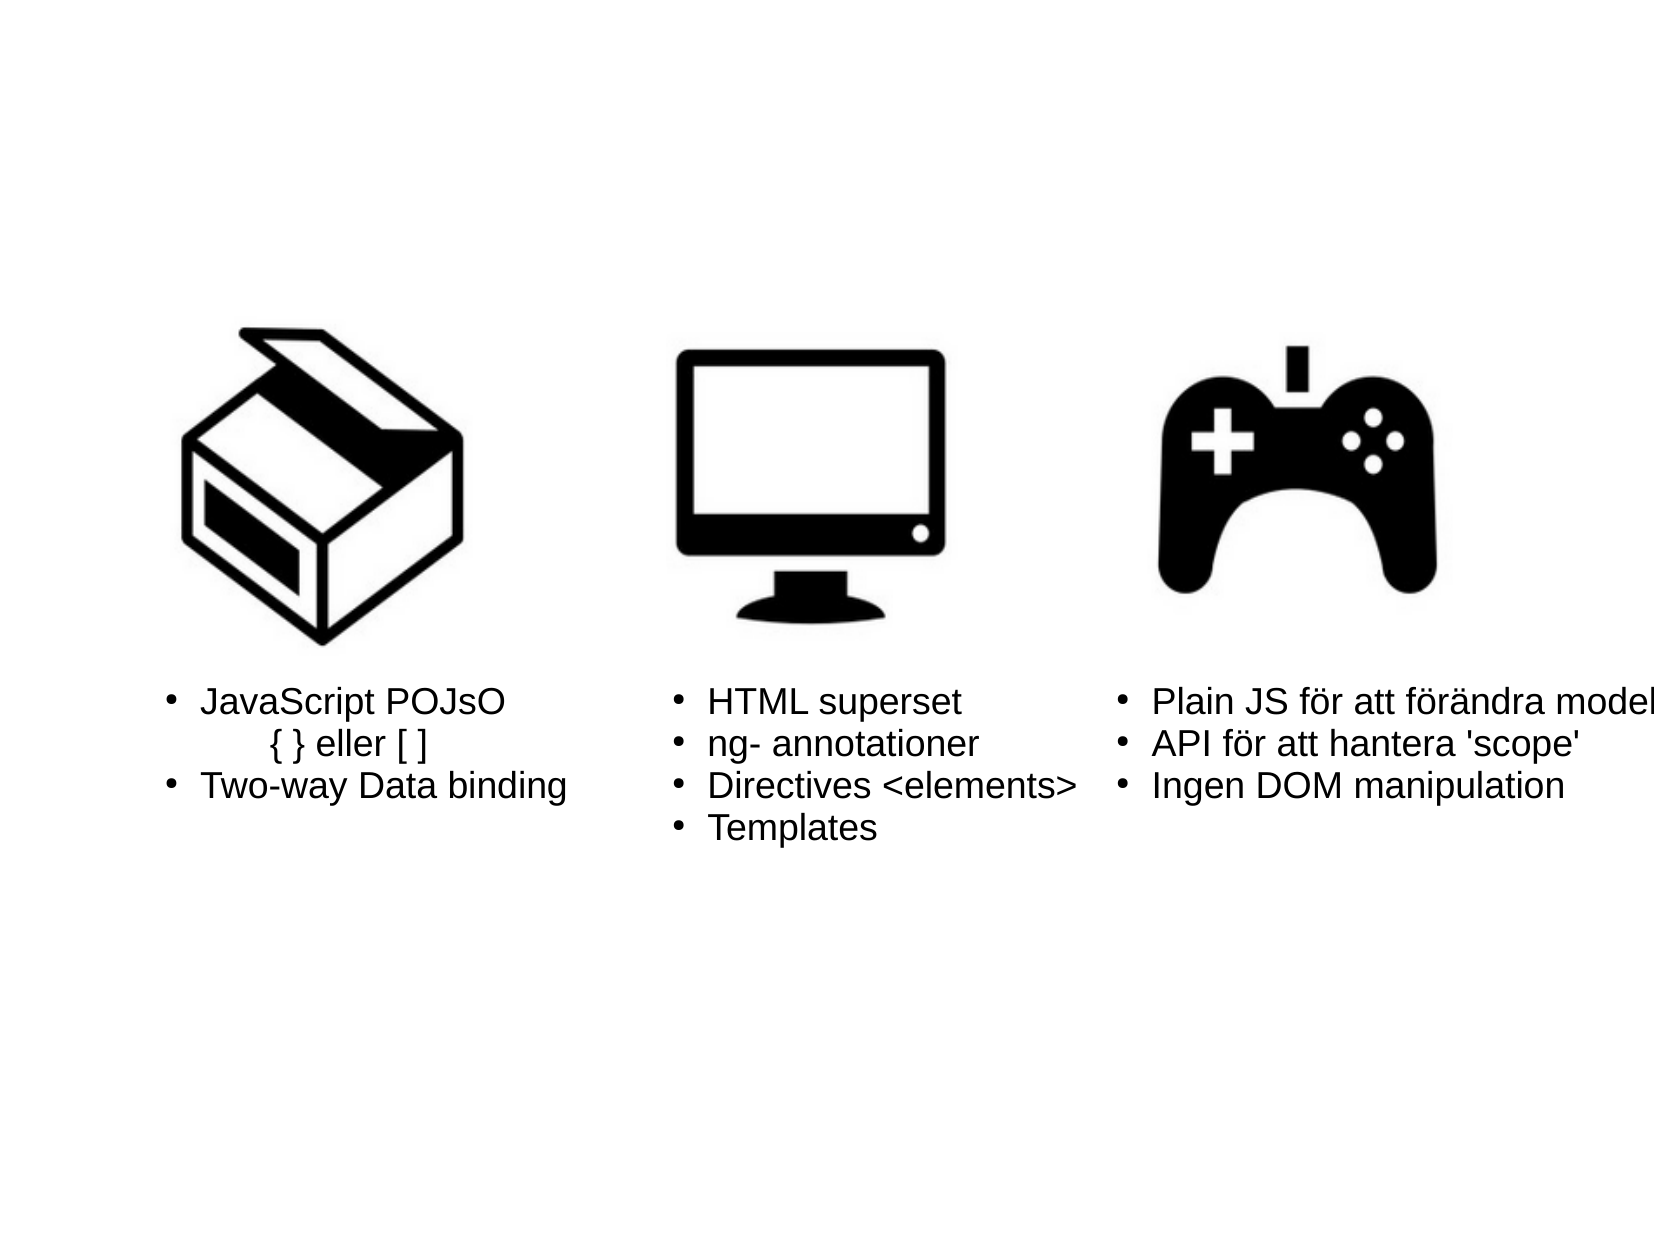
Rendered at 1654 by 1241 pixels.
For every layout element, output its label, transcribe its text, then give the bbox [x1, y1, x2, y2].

text_box JavaScript POJsO { } eller [ ] Two-way Data binding [150, 672, 586, 814]
picture [60, 132, 1531, 718]
text_box Plain JS för att förändra model API för att hantera 'scope' Ingen DOM manipulation [1101, 672, 1654, 853]
text_box HTML superset ng- annotationer Directives <elements> Templates [657, 672, 1108, 856]
